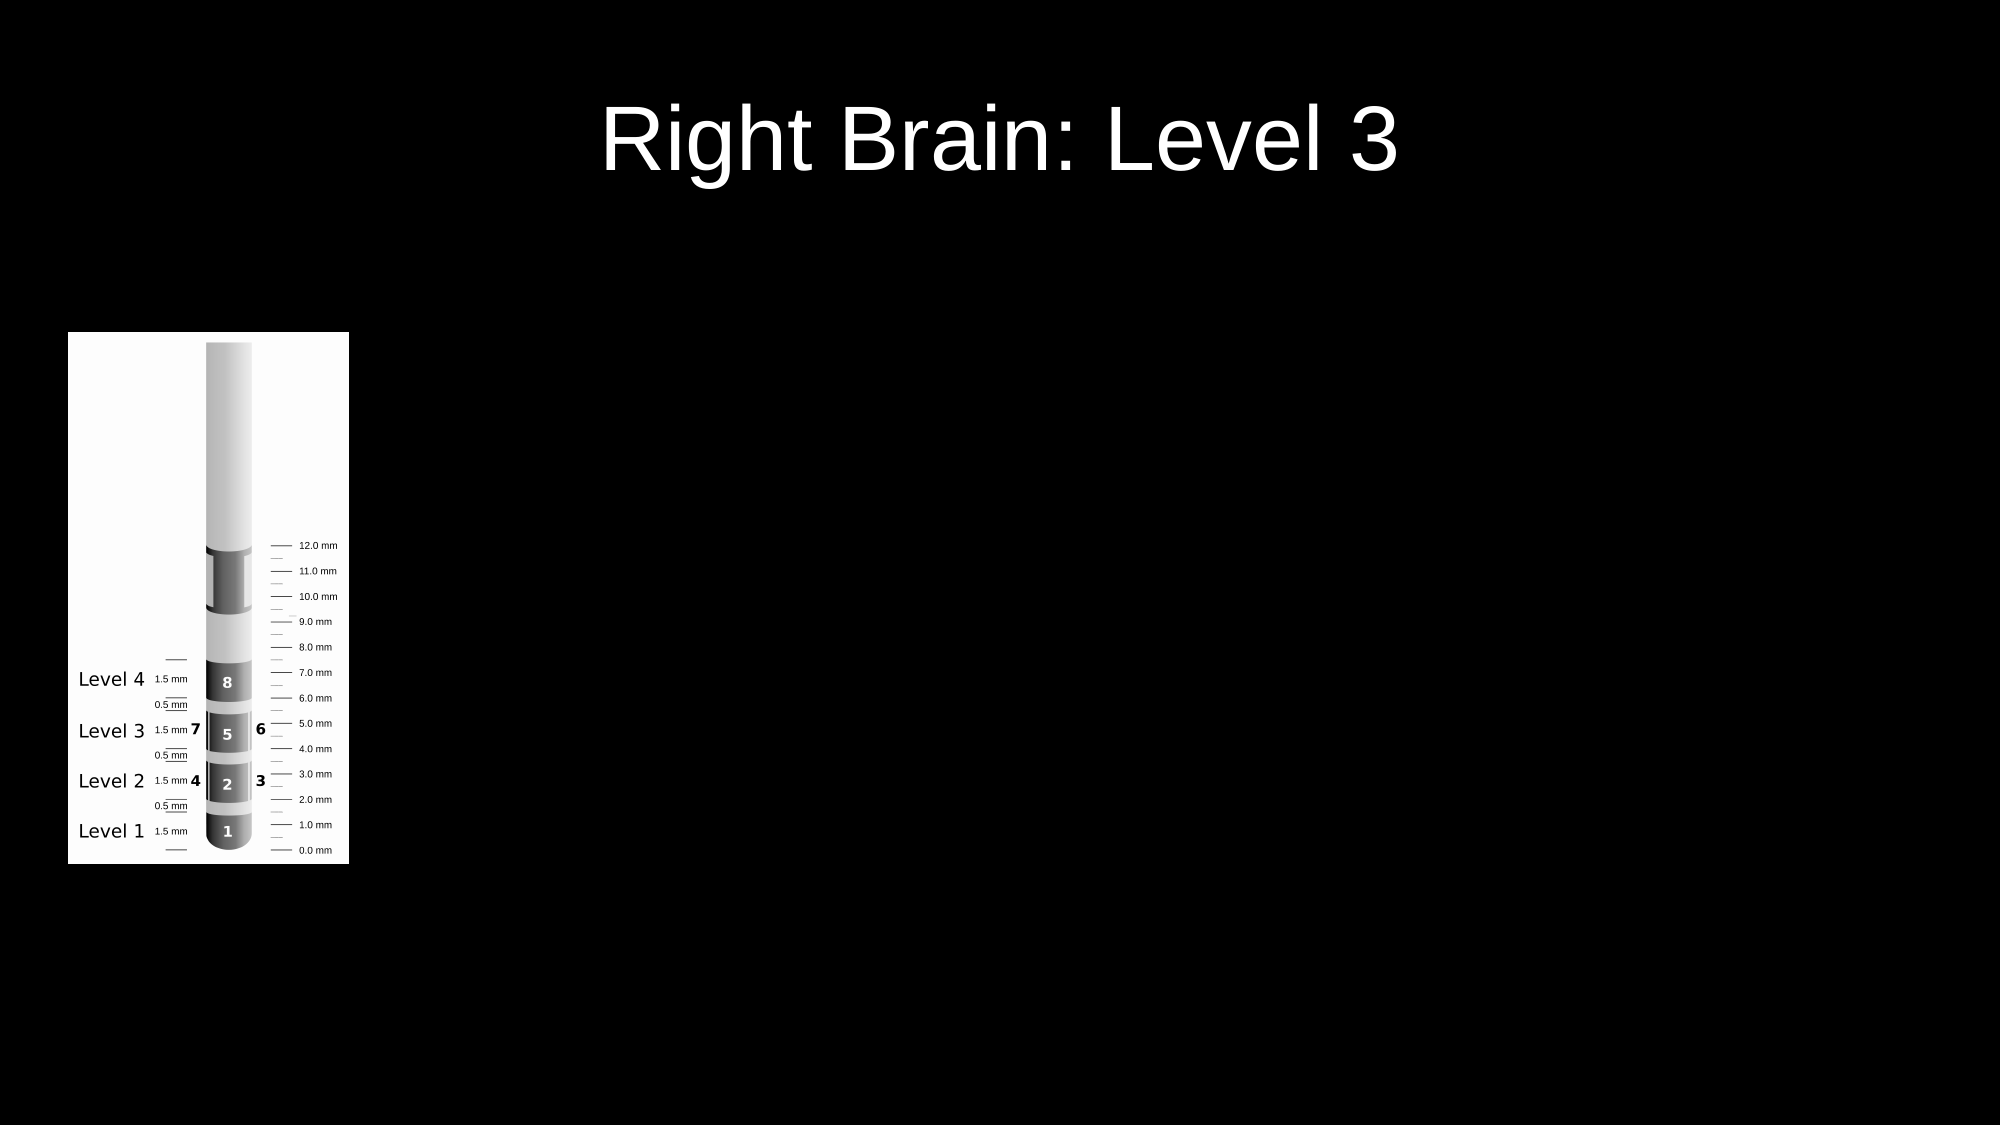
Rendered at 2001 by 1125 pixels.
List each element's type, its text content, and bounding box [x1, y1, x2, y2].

title Right Brain: Level 3 [99, 44, 1900, 233]
picture [68, 332, 349, 864]
